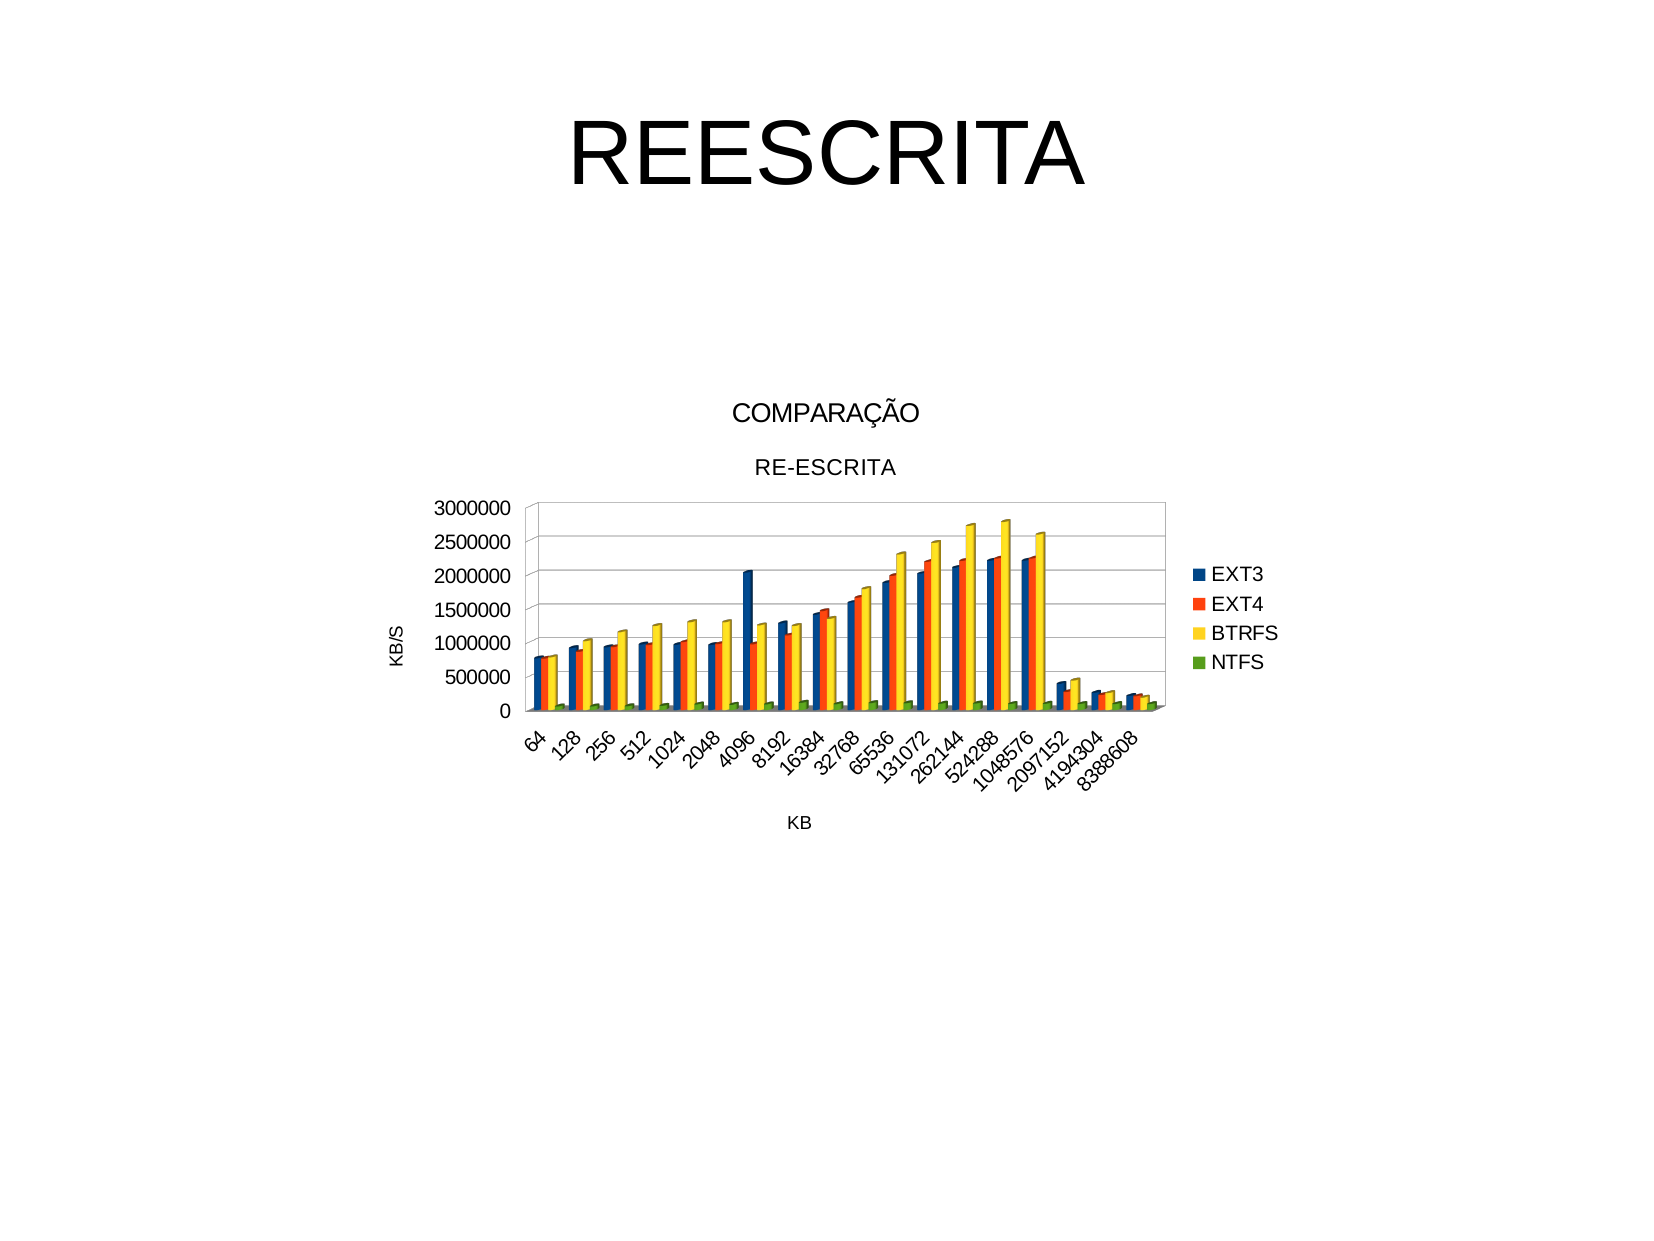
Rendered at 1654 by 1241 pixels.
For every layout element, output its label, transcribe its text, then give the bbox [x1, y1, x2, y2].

chart [353, 373, 1298, 865]
title REESCRITA [82, 49, 1571, 257]
